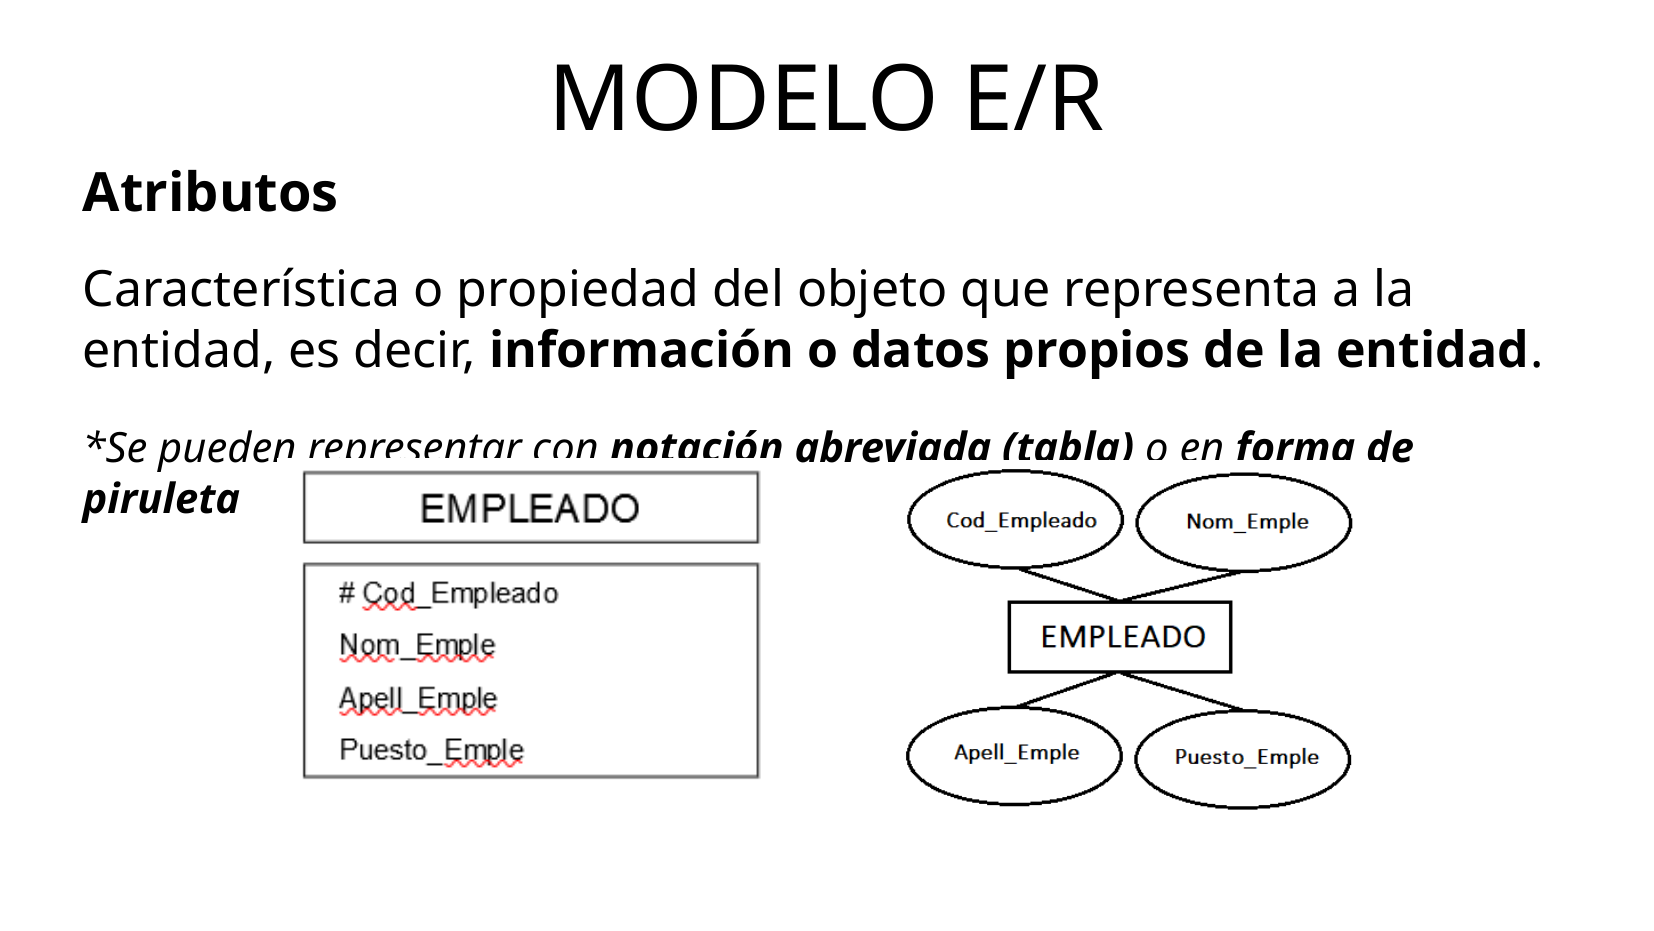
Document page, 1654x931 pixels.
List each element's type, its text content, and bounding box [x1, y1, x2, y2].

list Atributos Característica o propiedad del objeto que representa a la entidad, es decir, información o datos propios de la entidad. *Se pueden representar con notación abreviada (tabla) o en forma de piruleta [82, 153, 1571, 851]
title MODELO E/R [82, 37, 1571, 153]
picture [277, 458, 780, 804]
picture [897, 460, 1382, 844]
